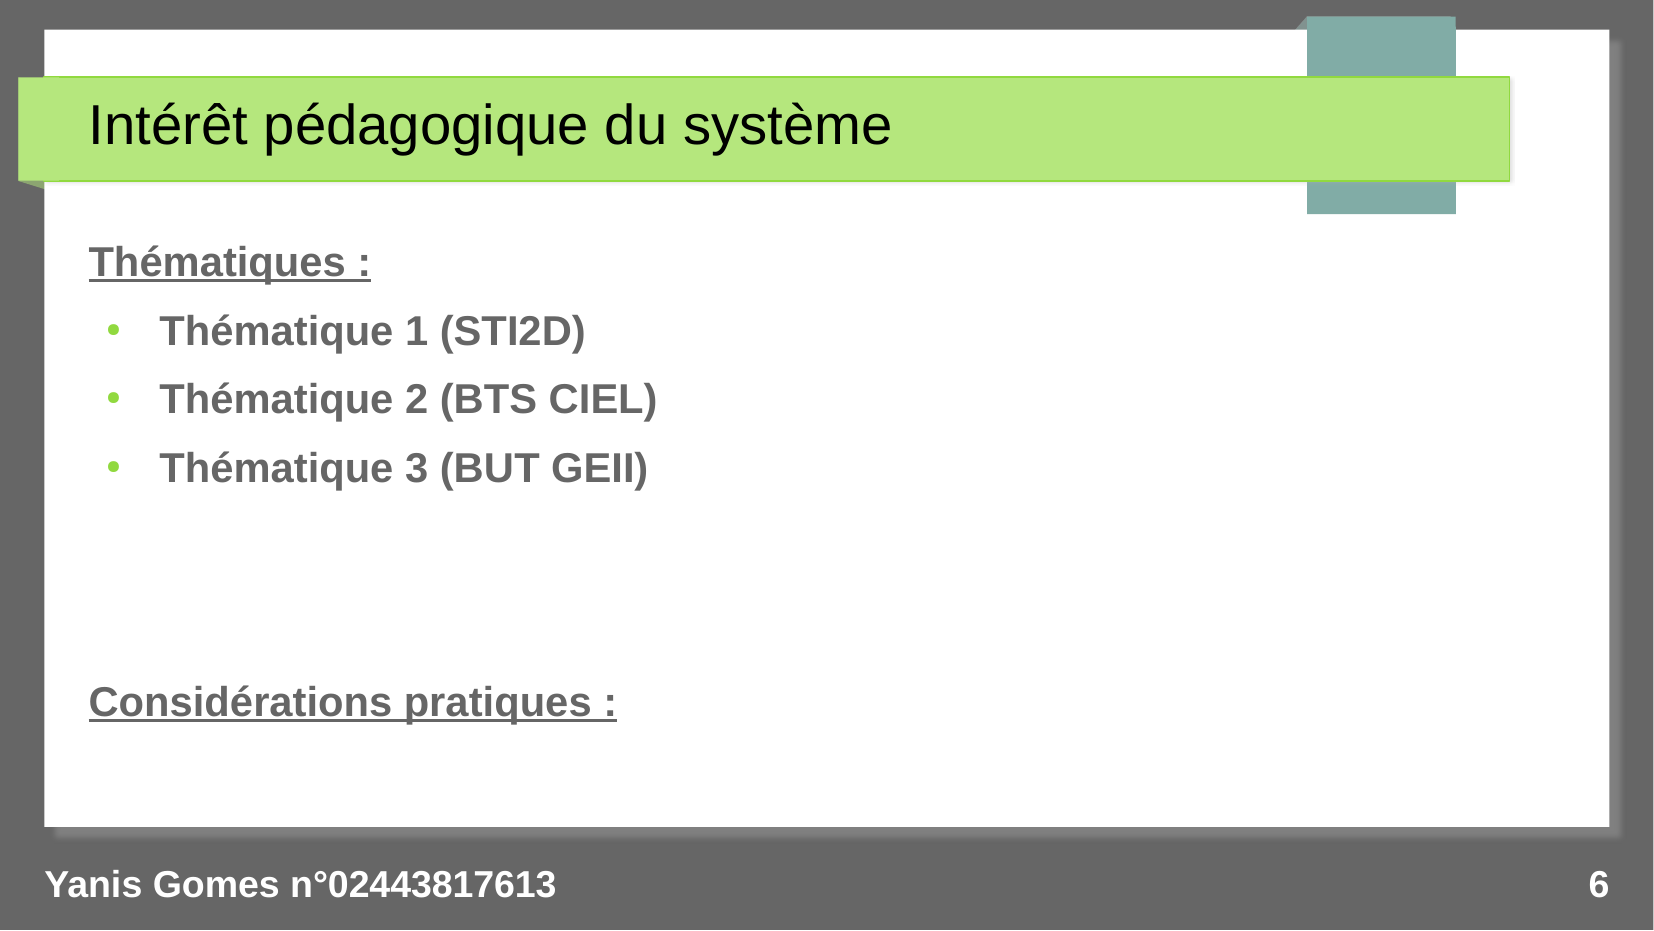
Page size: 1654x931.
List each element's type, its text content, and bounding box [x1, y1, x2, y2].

text_box Yanis Gomes n°02443817613 [29, 856, 680, 916]
list Thématiques : Thématique 1 (STI2D) Thématique 2 (BTS CIEL) Thématique 3 (BUT GEII) [88, 239, 809, 521]
text_box 29 [974, 856, 1625, 916]
title Intérêt pédagogique du système [88, 73, 1506, 178]
list Considérations pratiques : [88, 679, 810, 798]
